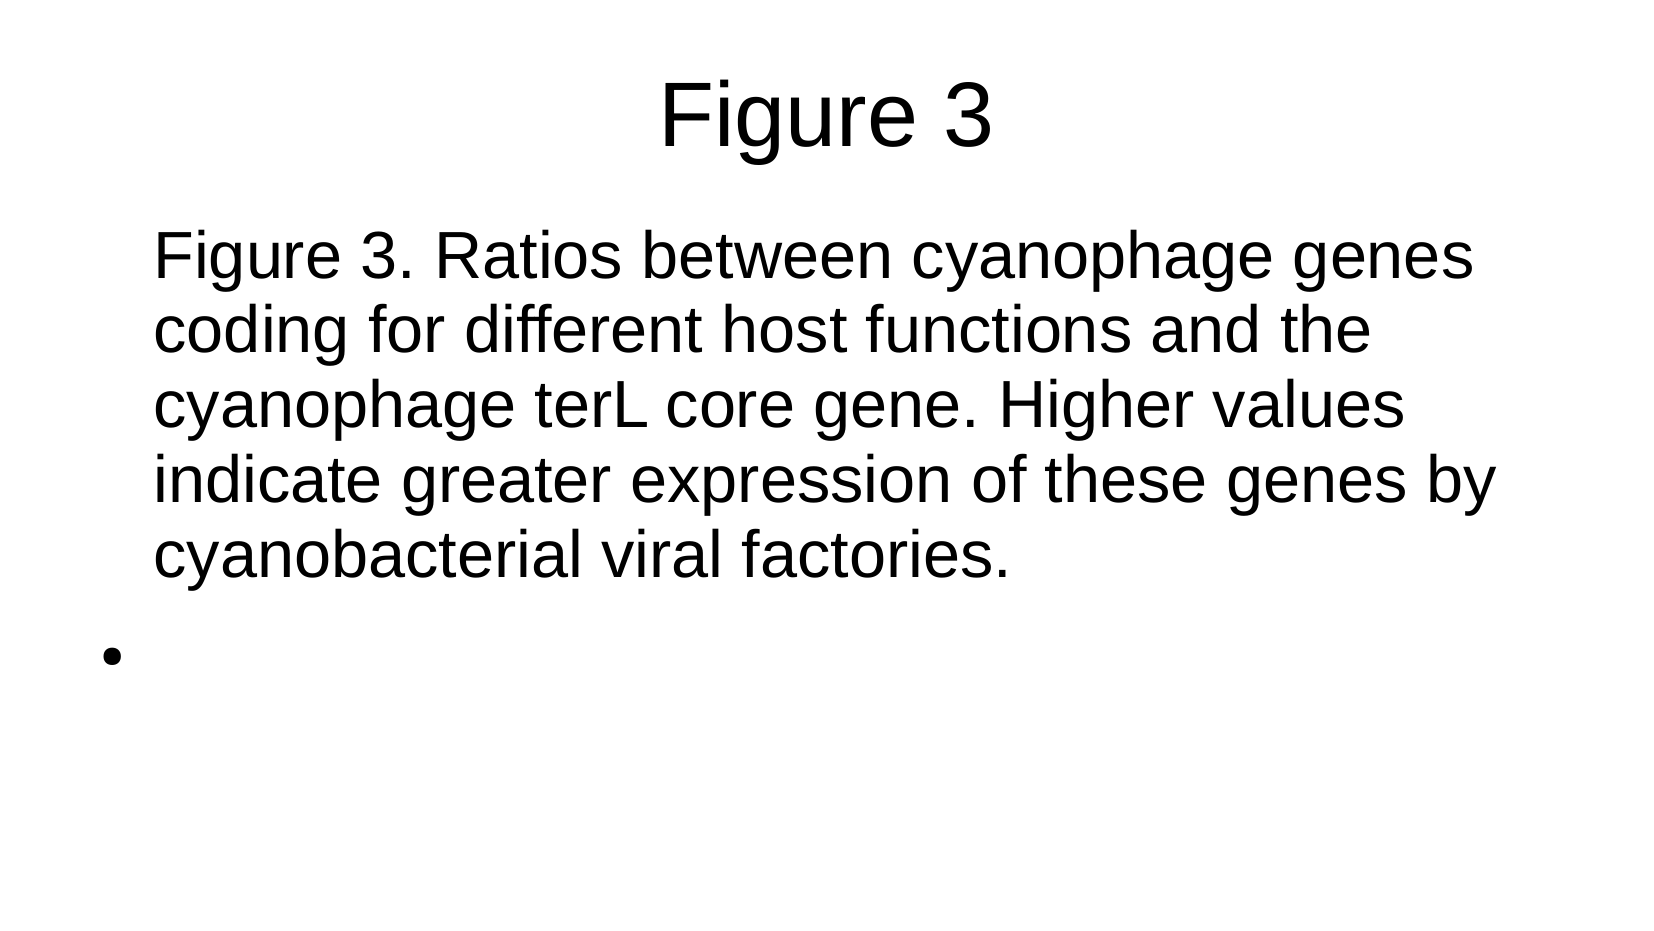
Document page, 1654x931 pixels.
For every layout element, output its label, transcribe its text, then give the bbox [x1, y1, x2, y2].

title Figure 3 [82, 37, 1571, 193]
list Figure 3. Ratios between cyanophage genes coding for different host functions and the cyanophage terL core gene. Higher values indicate greater expression of these genes by cyanobacterial viral factories. [82, 217, 1571, 758]
